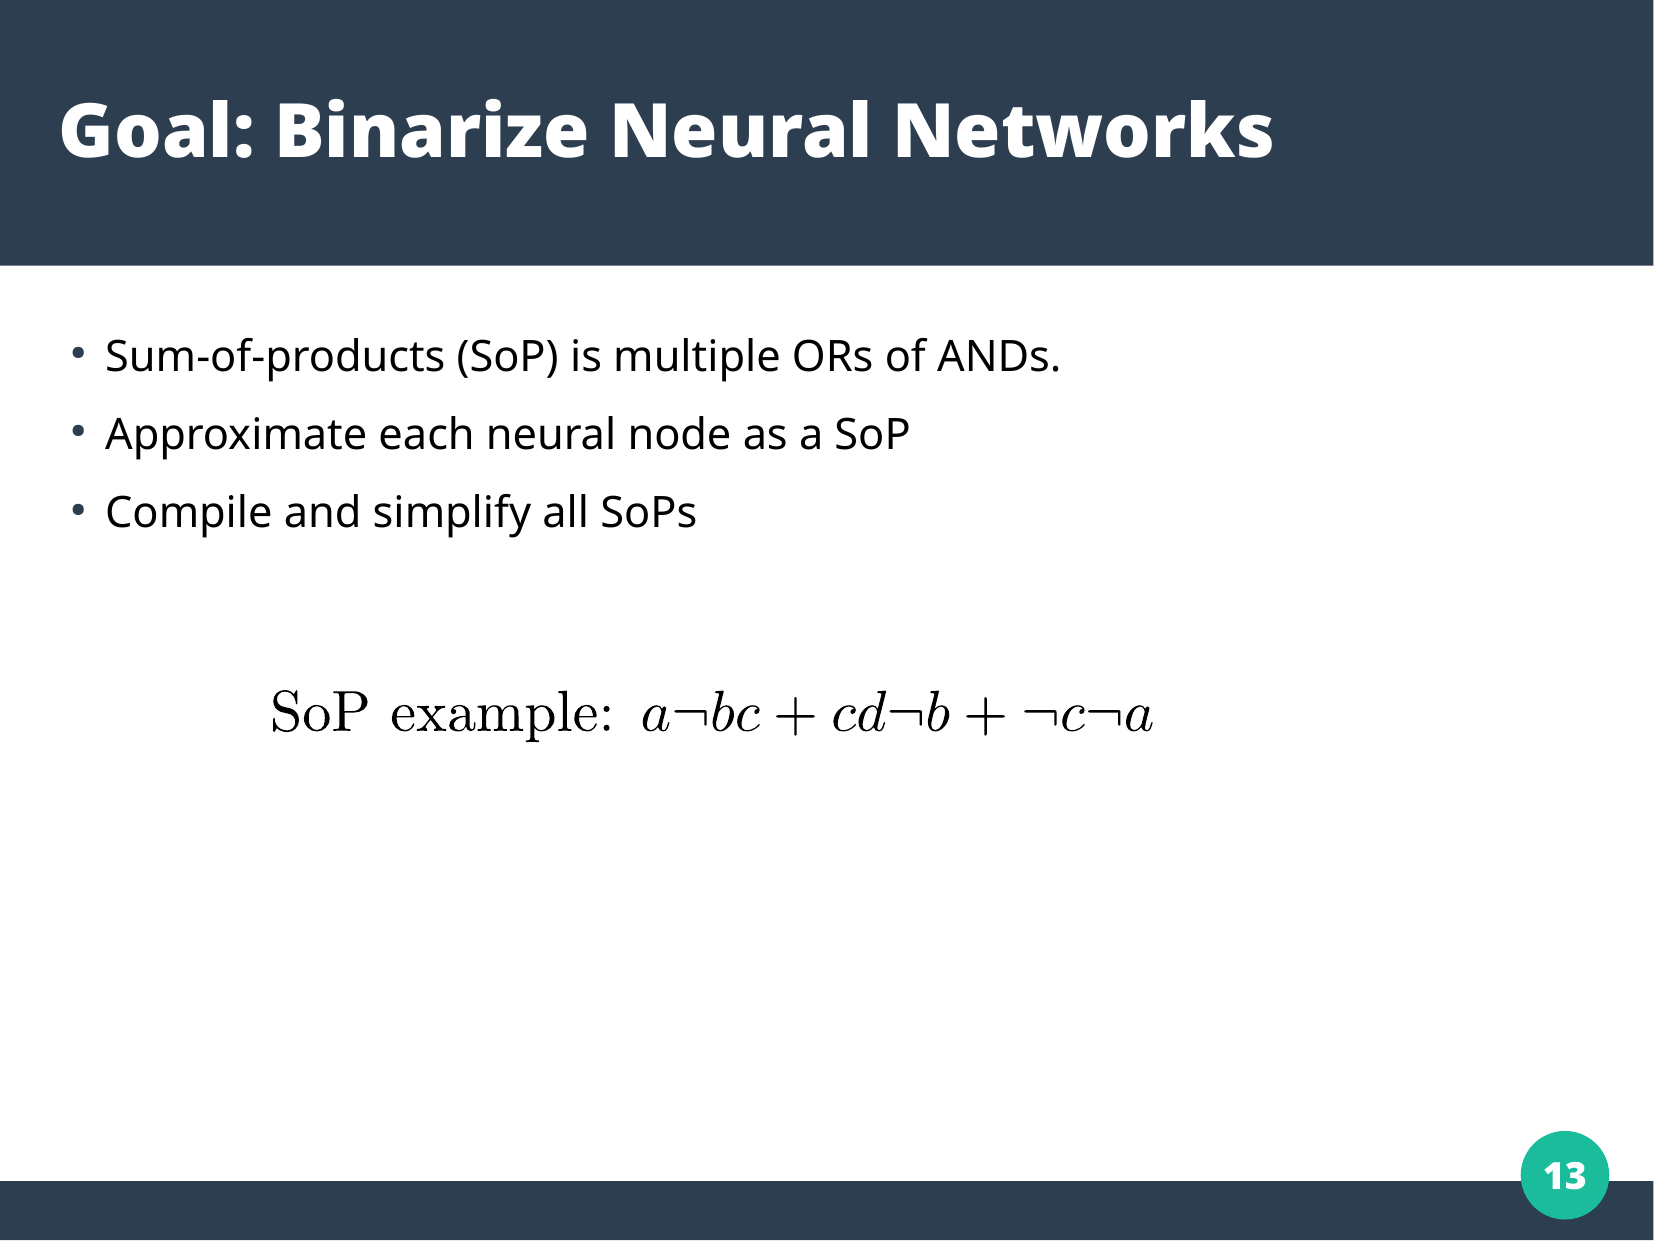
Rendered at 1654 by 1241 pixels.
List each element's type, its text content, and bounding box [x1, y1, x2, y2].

list Sum-of-products (SoP) is multiple ORs of ANDs. Approximate each neural node as a SoP Compile and simplify all SoPs [59, 324, 1595, 541]
picture [270, 690, 1153, 743]
title Goal: Binarize Neural Networks [59, 49, 1595, 207]
